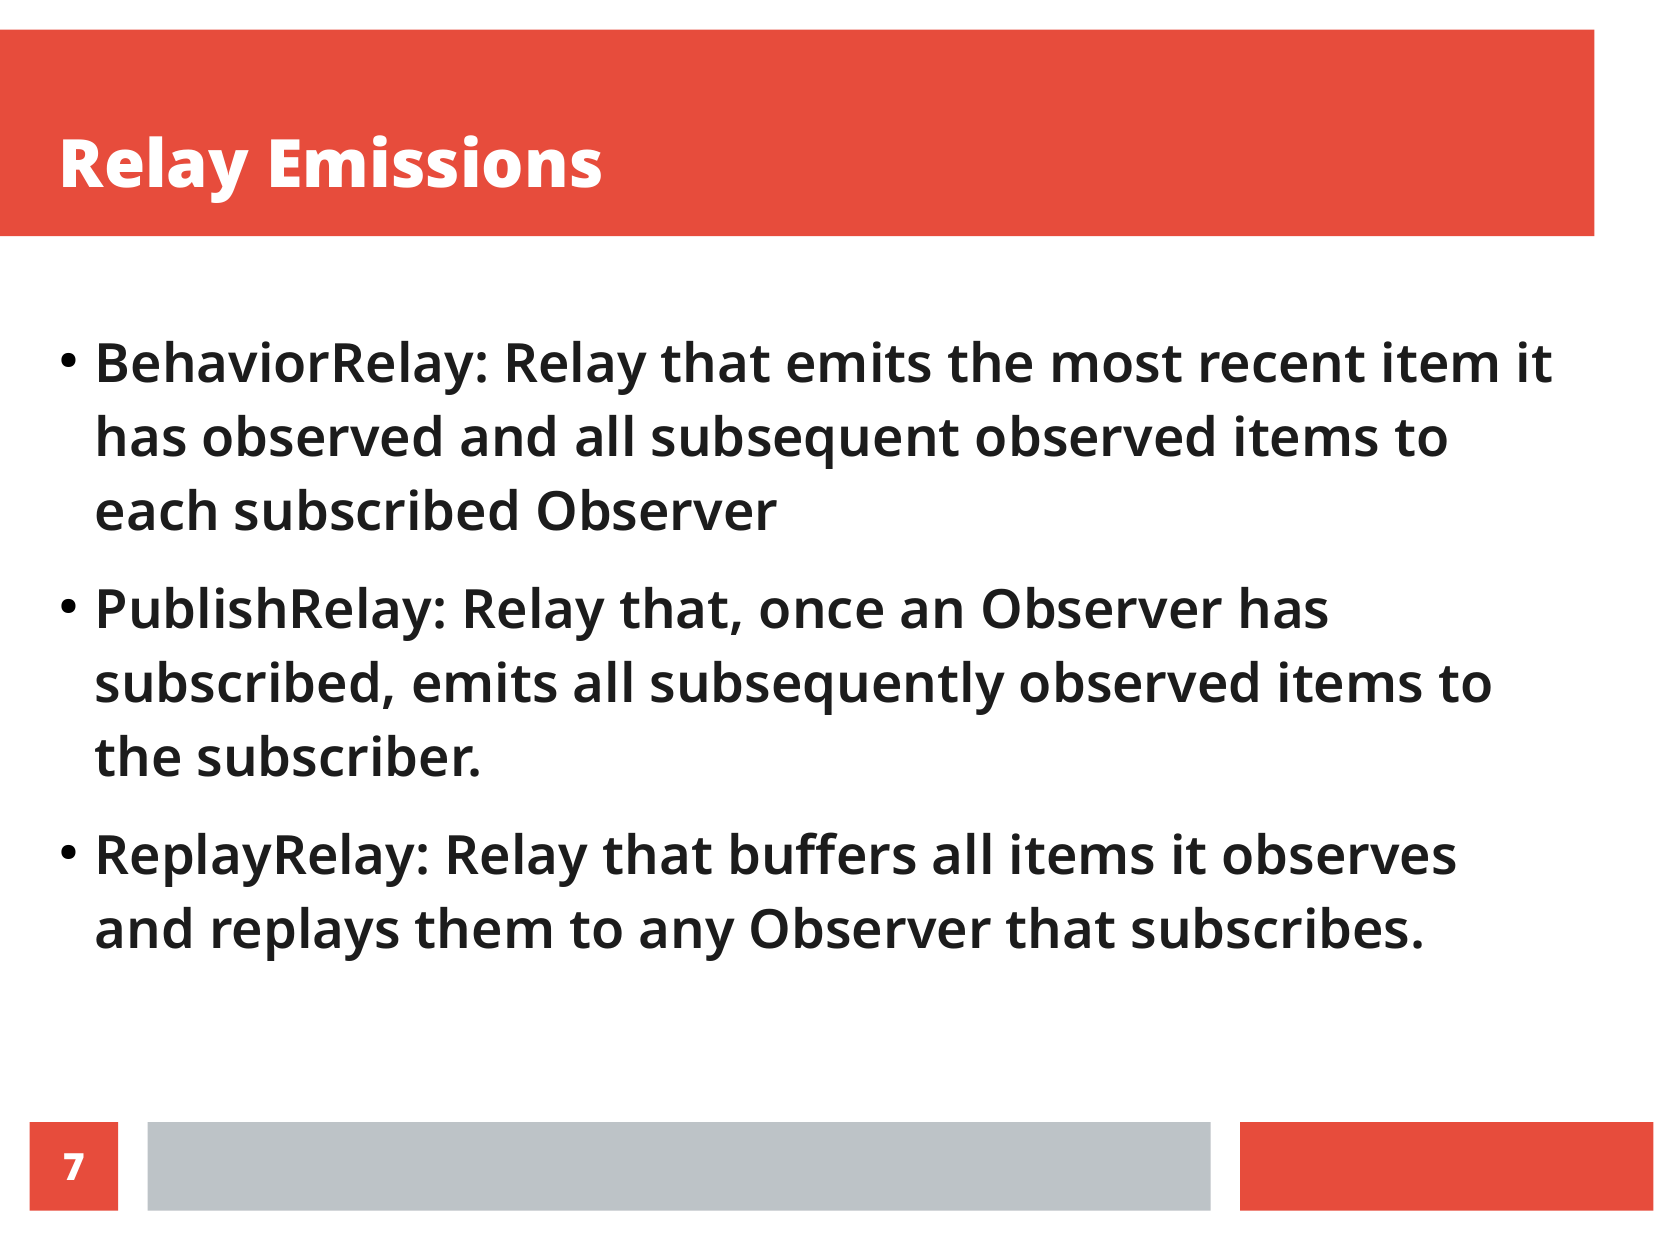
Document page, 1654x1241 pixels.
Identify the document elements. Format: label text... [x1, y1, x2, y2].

title Relay Emissions [59, 59, 1595, 207]
list BehaviorRelay: Relay that emits the most recent item it has observed and all subsequent observed items to each subscribed Observer PublishRelay: Relay that, once an Observer has subscribed, emits all subsequently observed items to the subscriber. ReplayRelay: Relay that buffers all items it observes and replays them to any Observer that subscribes. [59, 324, 1565, 1093]
